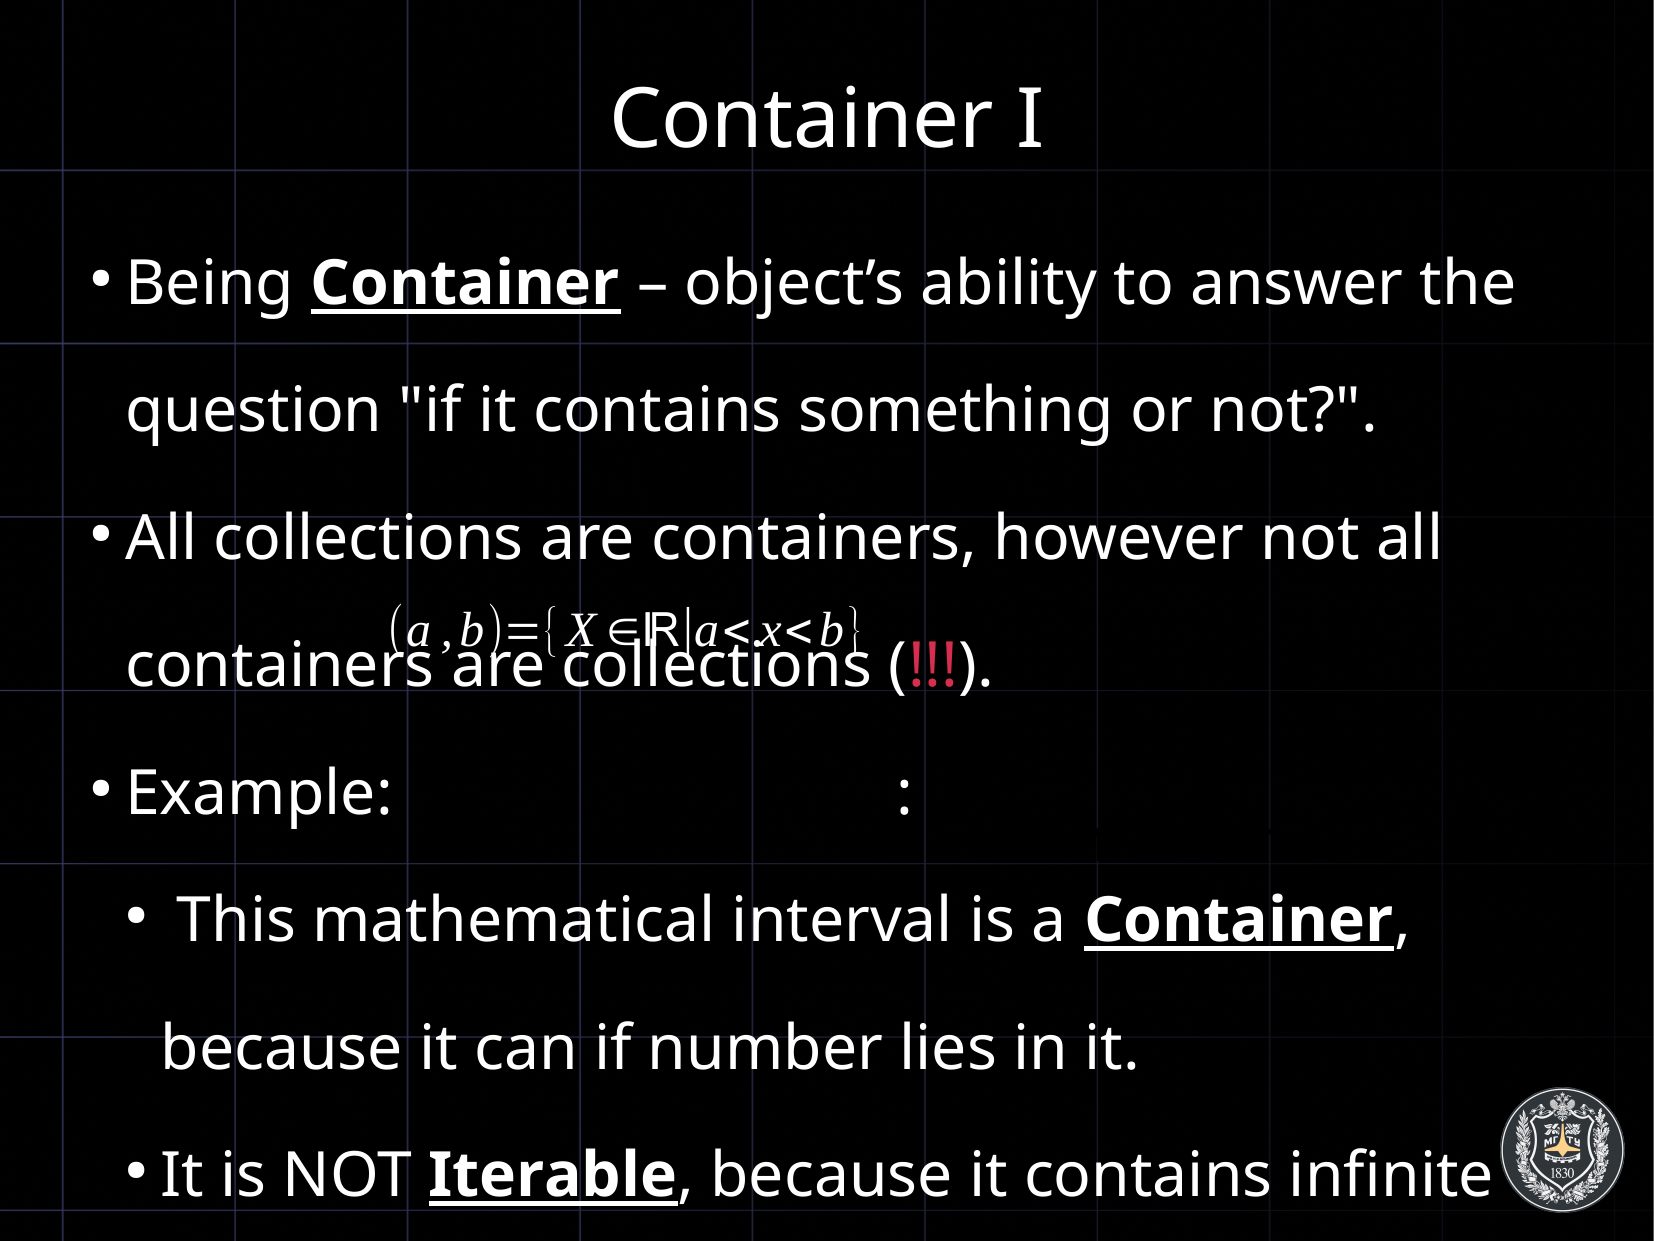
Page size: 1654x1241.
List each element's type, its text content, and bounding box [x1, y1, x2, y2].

chart [375, 600, 879, 661]
text_box Being Container – object’s ability to answer the question "if it contains something or not?". All collections are containers, however not all containers are collections (!!!). Example: : This mathematical interval is a Container, because it can if number lies in it. It is NOT Iterable, because it contains infinite number of elements and you can not choose step. It is not Sized for similar reason. [75, 187, 1576, 1234]
title Container I [82, 37, 1571, 187]
picture [0, 0, 1654, 1241]
